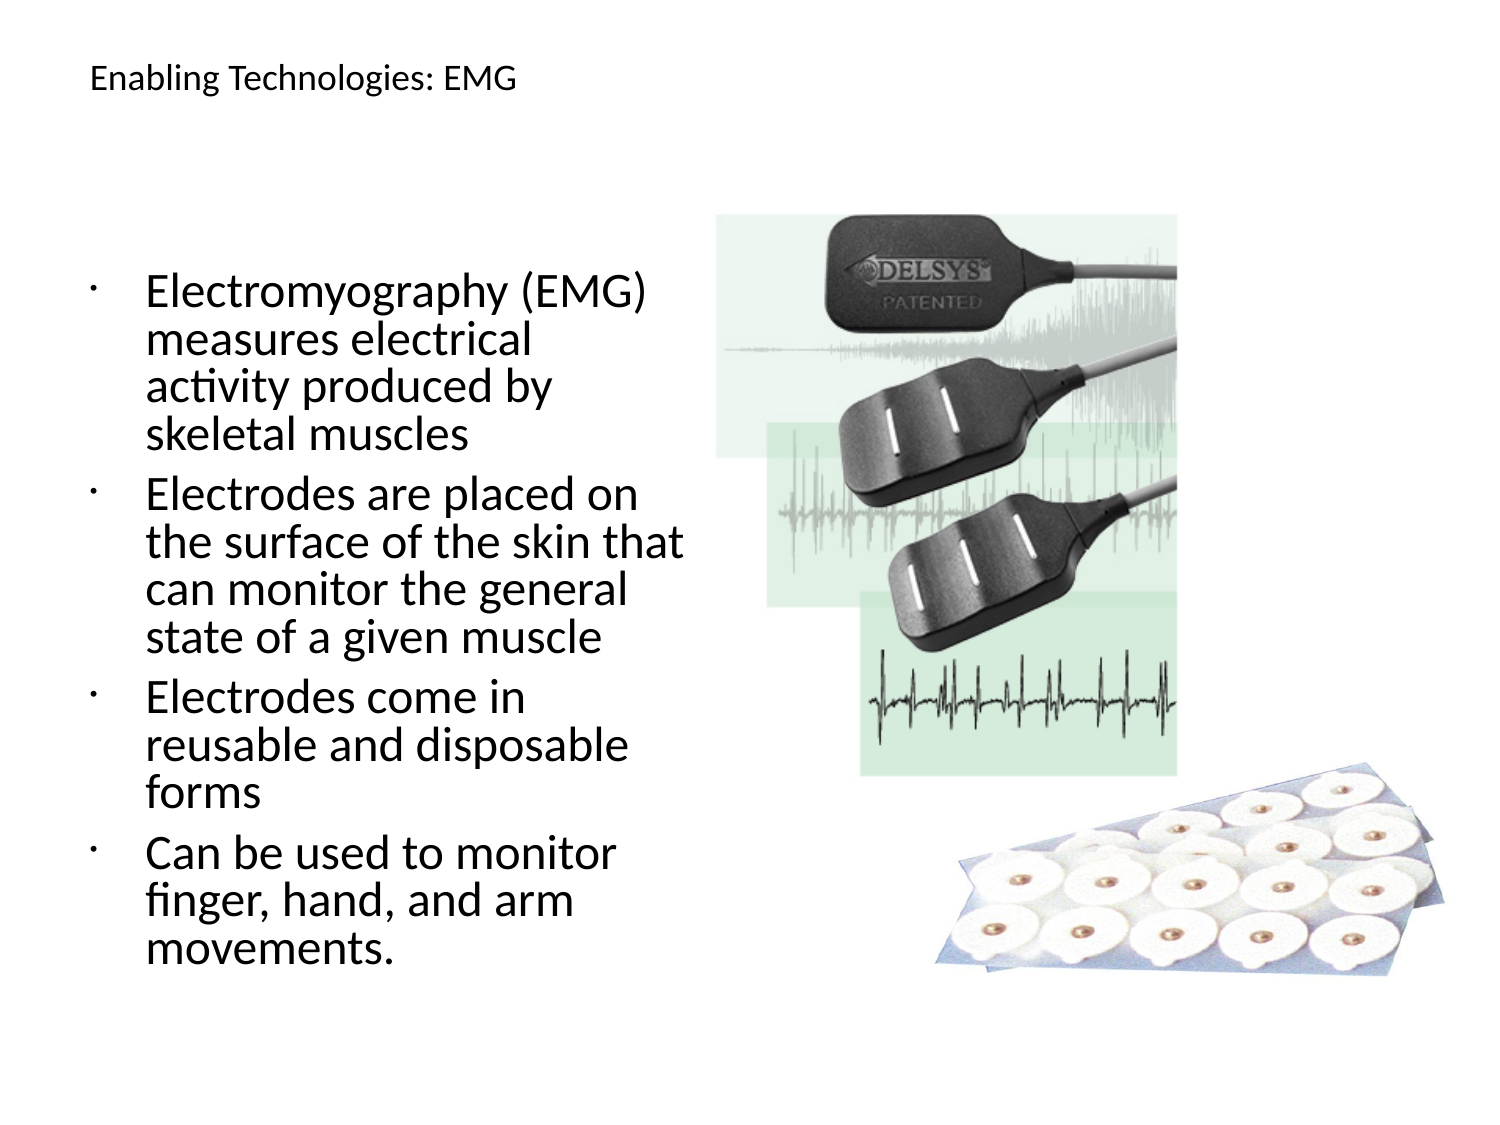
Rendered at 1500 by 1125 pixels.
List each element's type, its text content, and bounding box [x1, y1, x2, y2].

picture [712, 199, 1450, 1075]
list Electromyography (EMG) measures electrical activity produced by skeletal muscles Electrodes are placed on the surface of the skin that can monitor the general state of a given muscle Electrodes come in reusable and disposable forms Can be used to monitor finger, hand, and arm movements. [75, 262, 700, 1005]
title Enabling Technologies: EMG [75, 45, 1425, 233]
